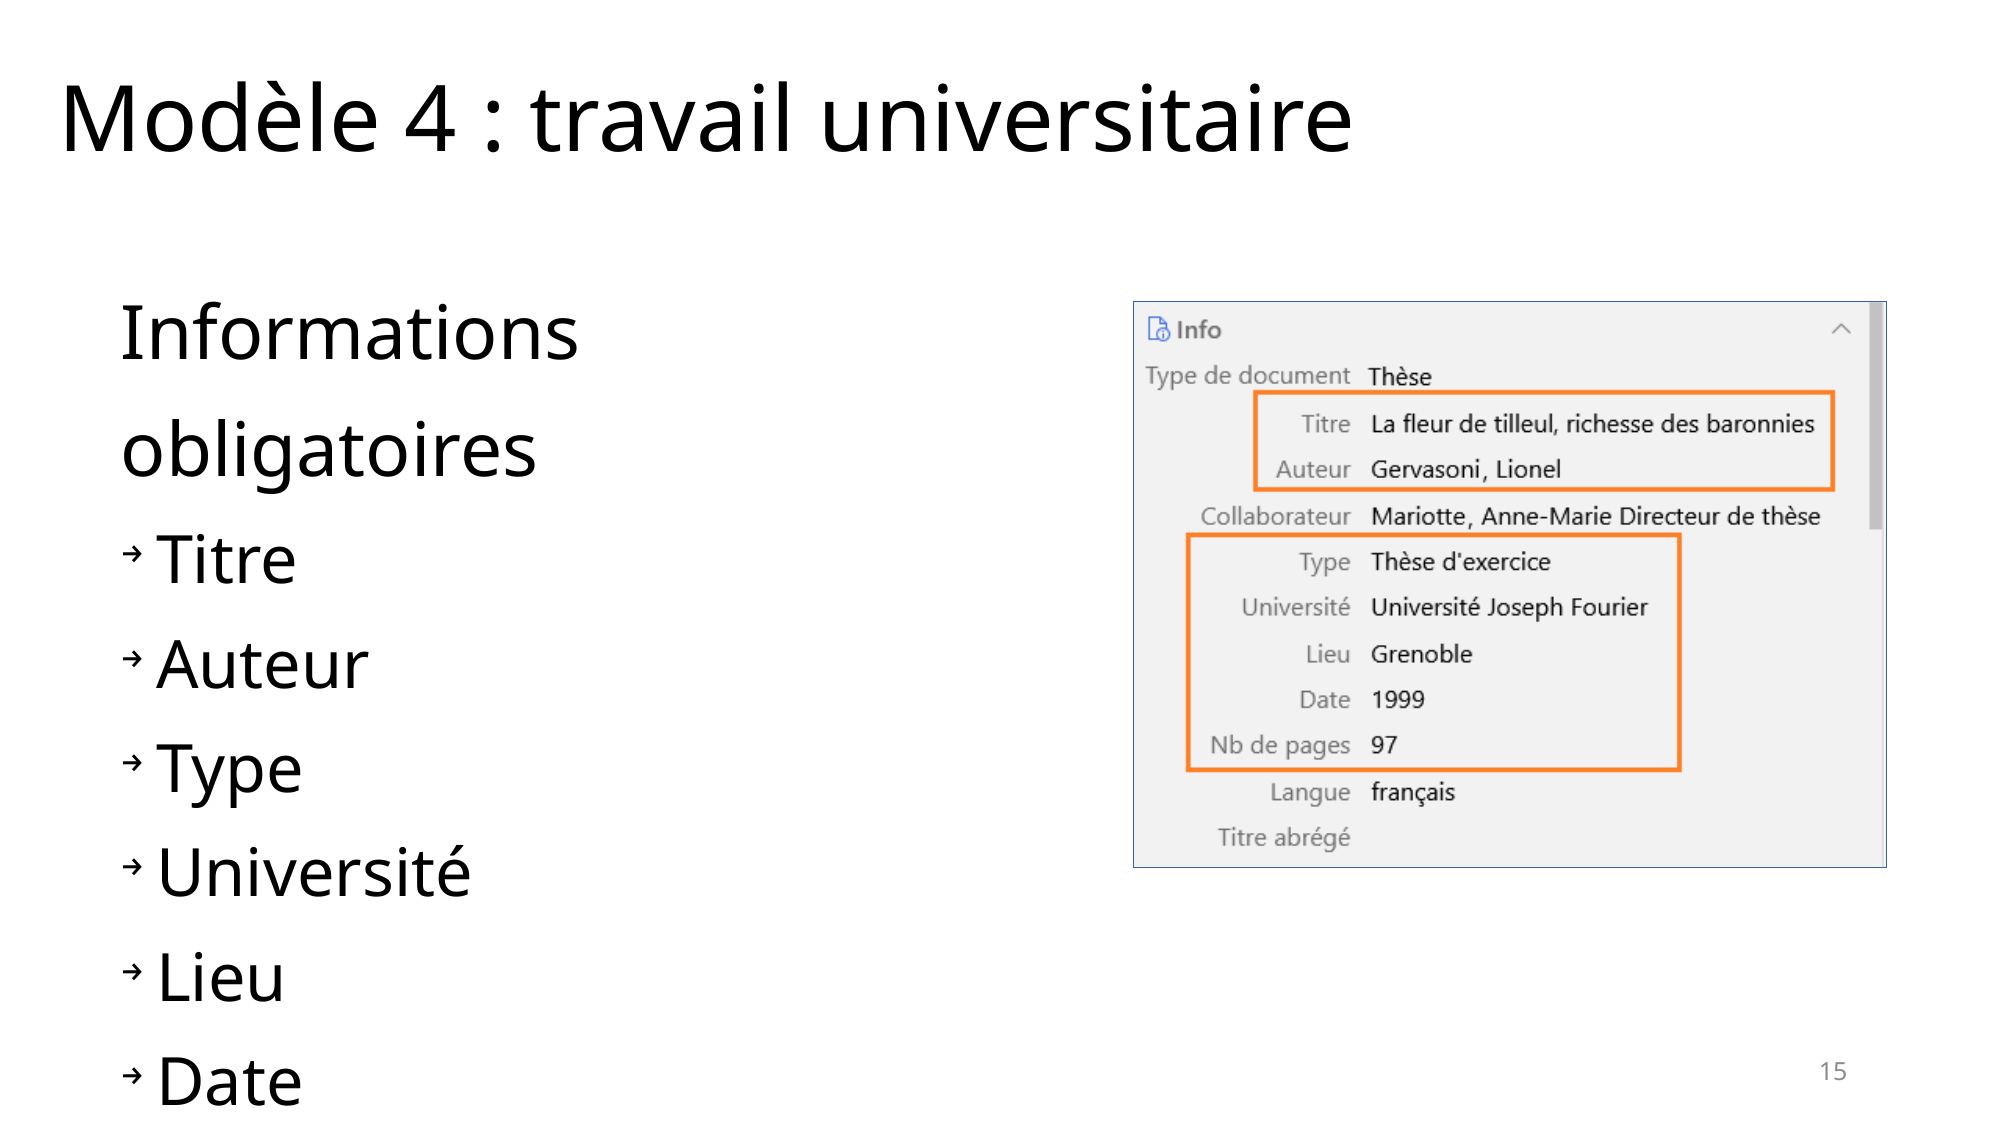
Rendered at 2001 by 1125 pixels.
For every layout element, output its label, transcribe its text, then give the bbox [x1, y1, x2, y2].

text_box Informations obligatoires Titre Auteur Type Université Lieu Date Nb de pages [105, 256, 934, 972]
title Modèle 4 : travail universitaire [59, 0, 1949, 237]
picture [1133, 301, 1887, 868]
